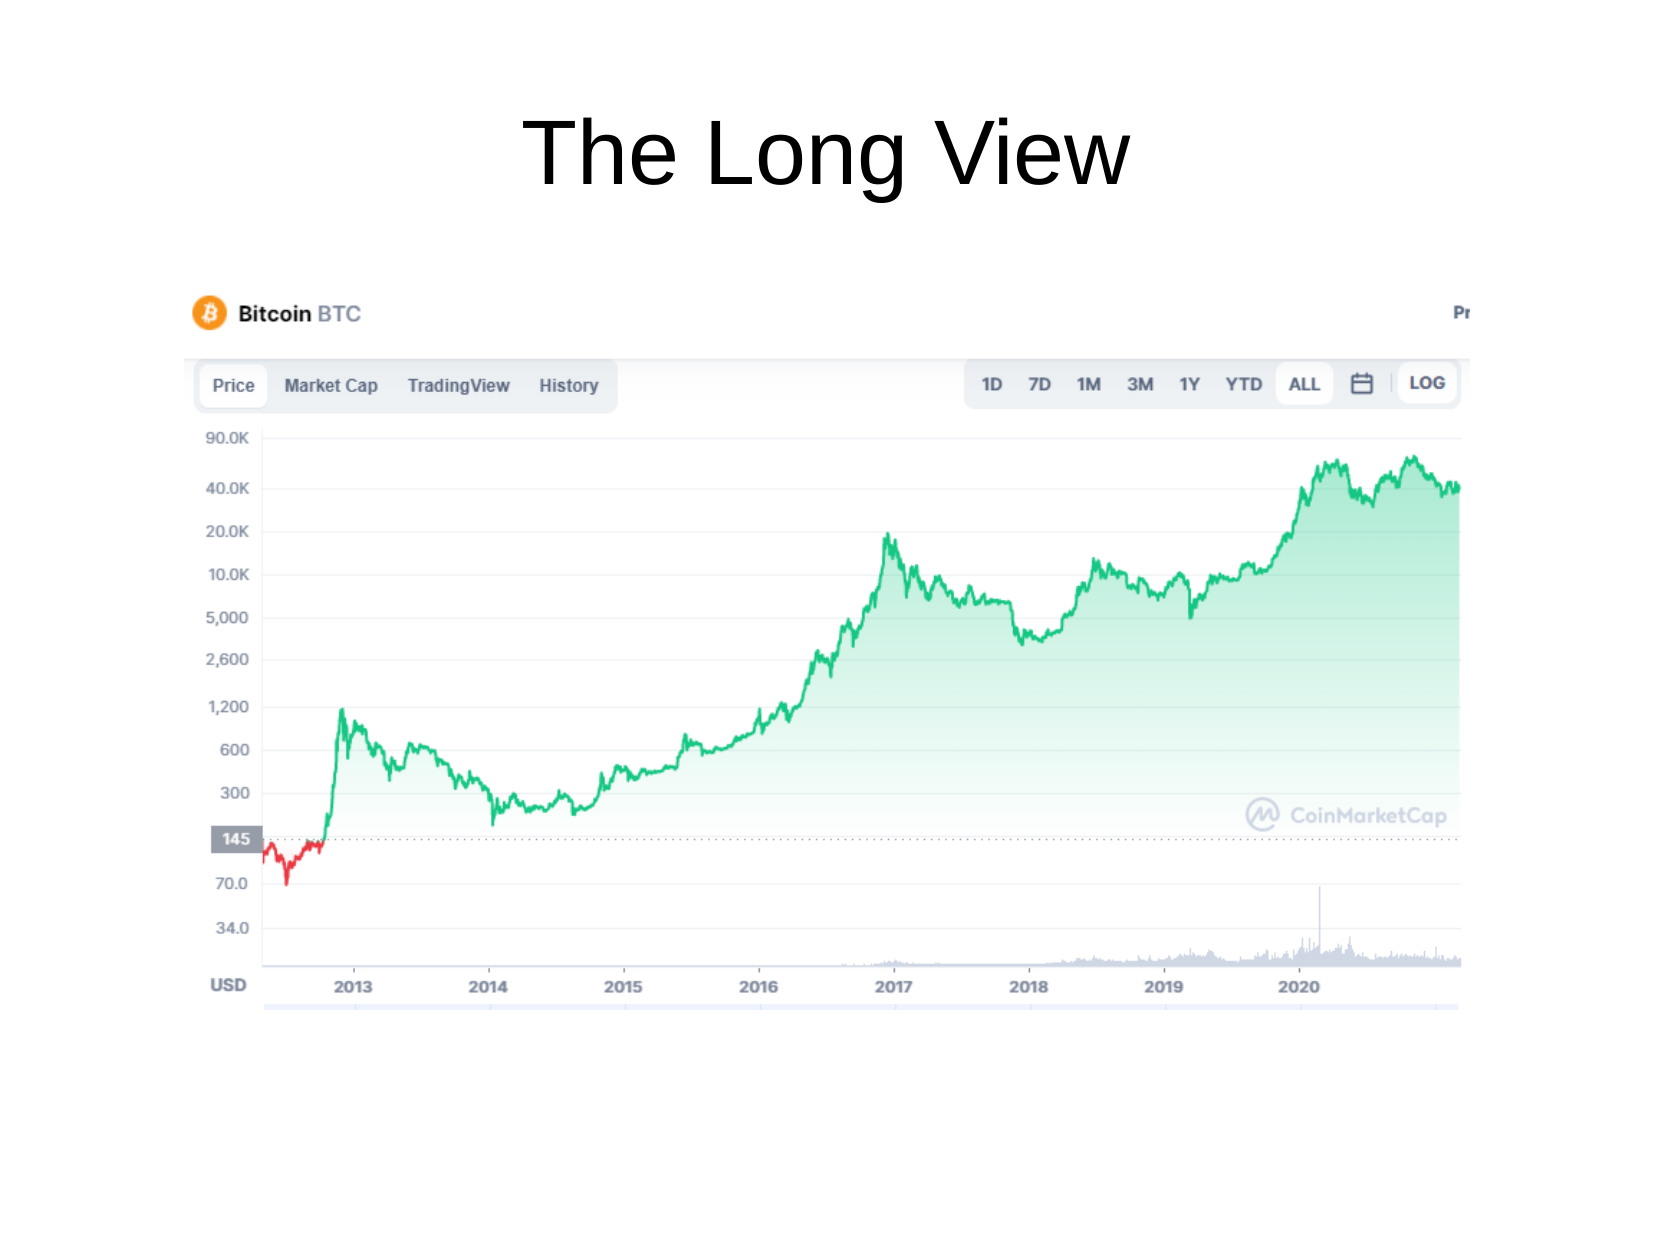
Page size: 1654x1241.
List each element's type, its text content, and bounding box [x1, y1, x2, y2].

title The Long View [82, 49, 1571, 257]
picture [184, 290, 1470, 1010]
